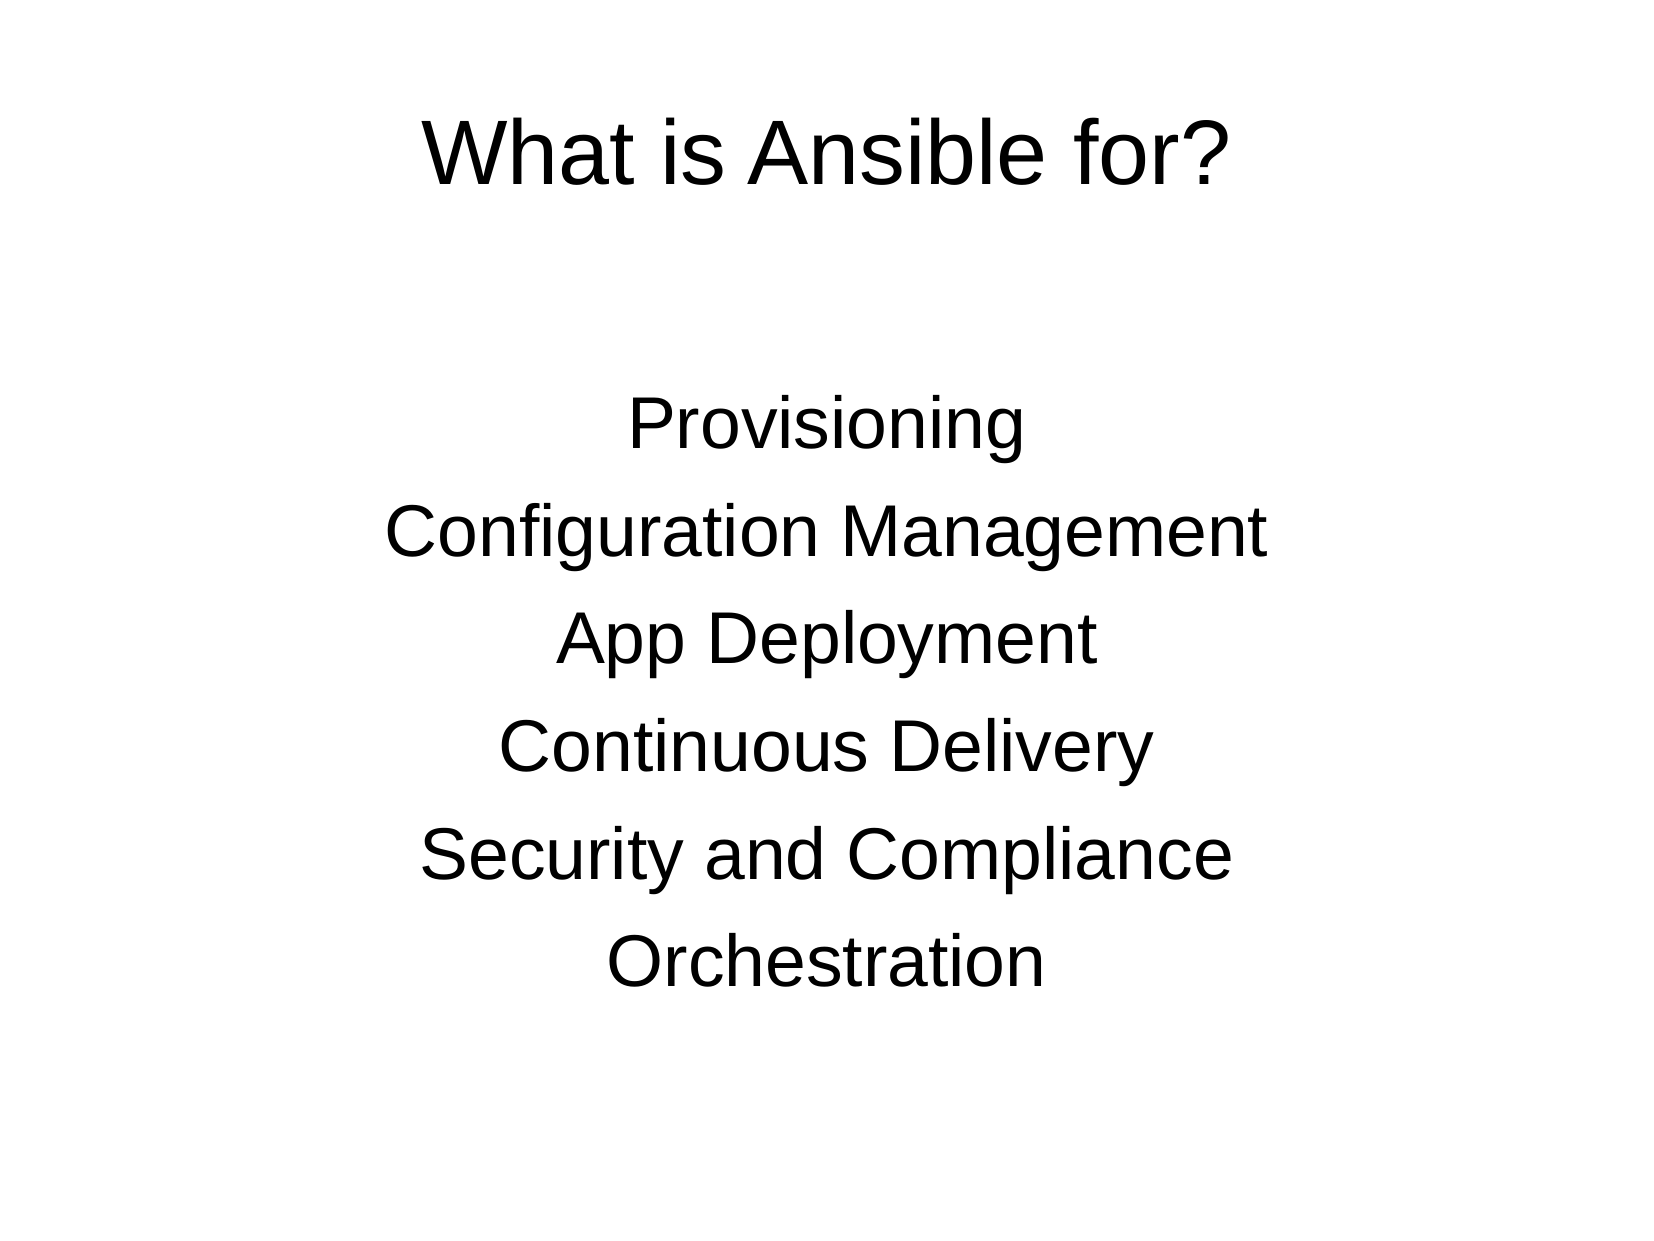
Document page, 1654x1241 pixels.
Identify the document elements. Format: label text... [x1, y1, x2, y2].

list Provisioning Configuration Management App Deployment Continuous Delivery Security and Compliance Orchestration [82, 290, 1571, 1010]
title What is Ansible for? [82, 49, 1571, 257]
